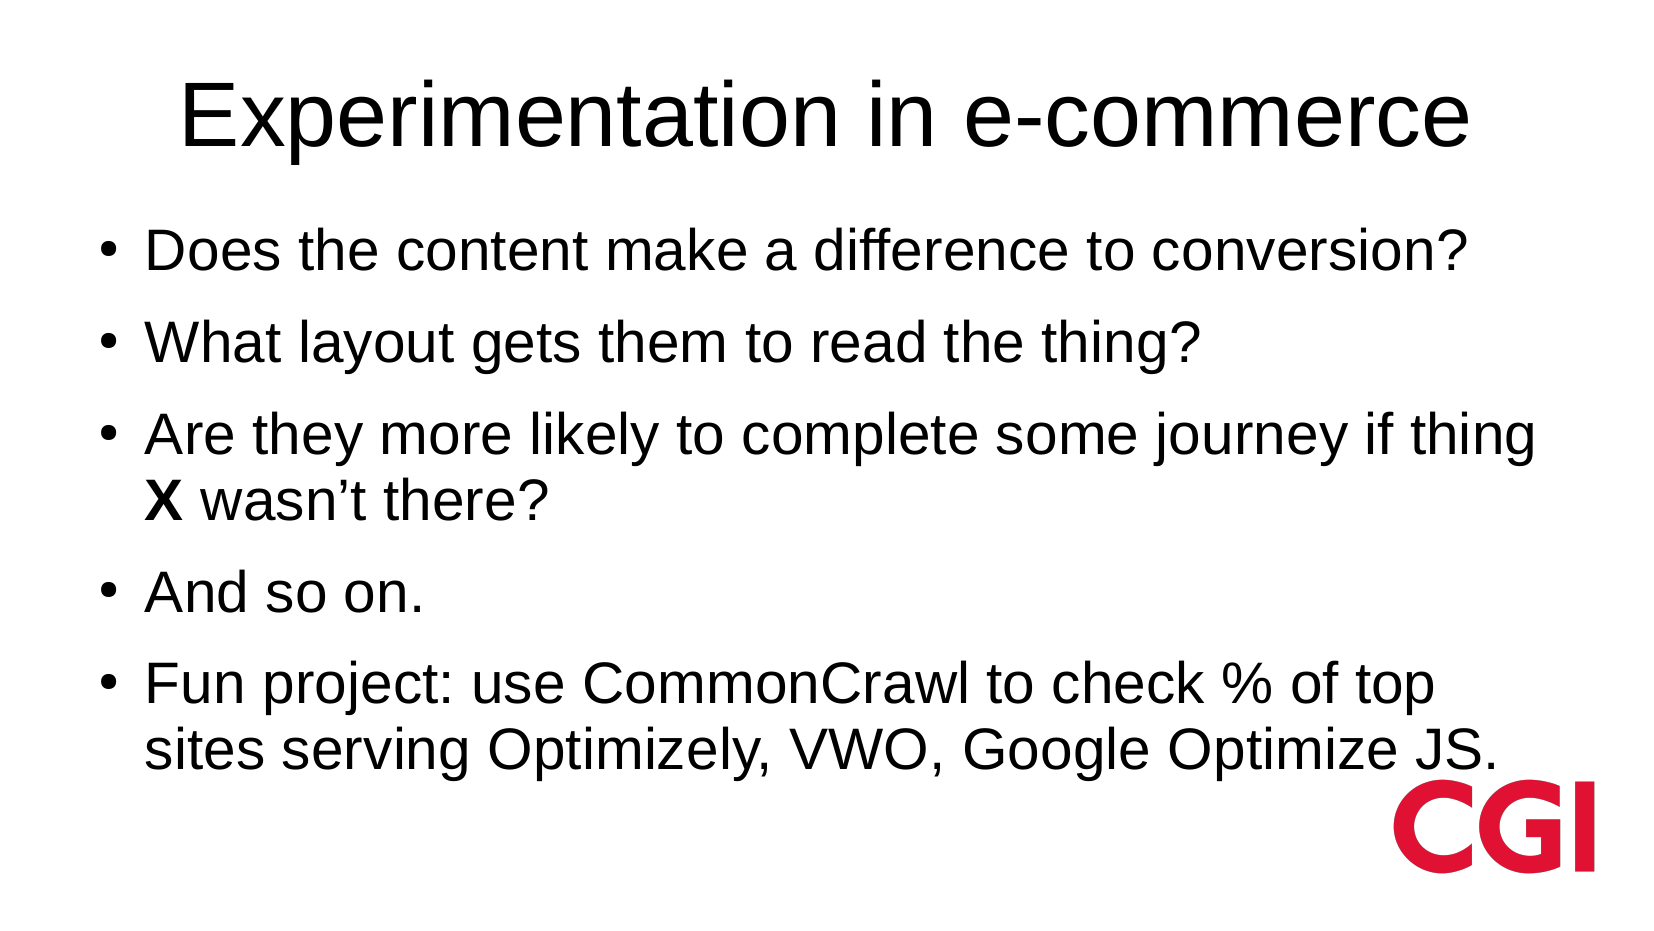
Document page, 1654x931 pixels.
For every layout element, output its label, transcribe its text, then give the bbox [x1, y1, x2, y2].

title Experimentation in e-commerce [82, 37, 1571, 193]
picture [1393, 779, 1595, 874]
list Does the content make a difference to conversion? What layout gets them to read the thing? Are they more likely to complete some journey if thing X wasn’t there? And so on. Fun project: use CommonCrawl to check % of top sites serving Optimizely, VWO, Google Optimize JS. [82, 217, 1571, 792]
